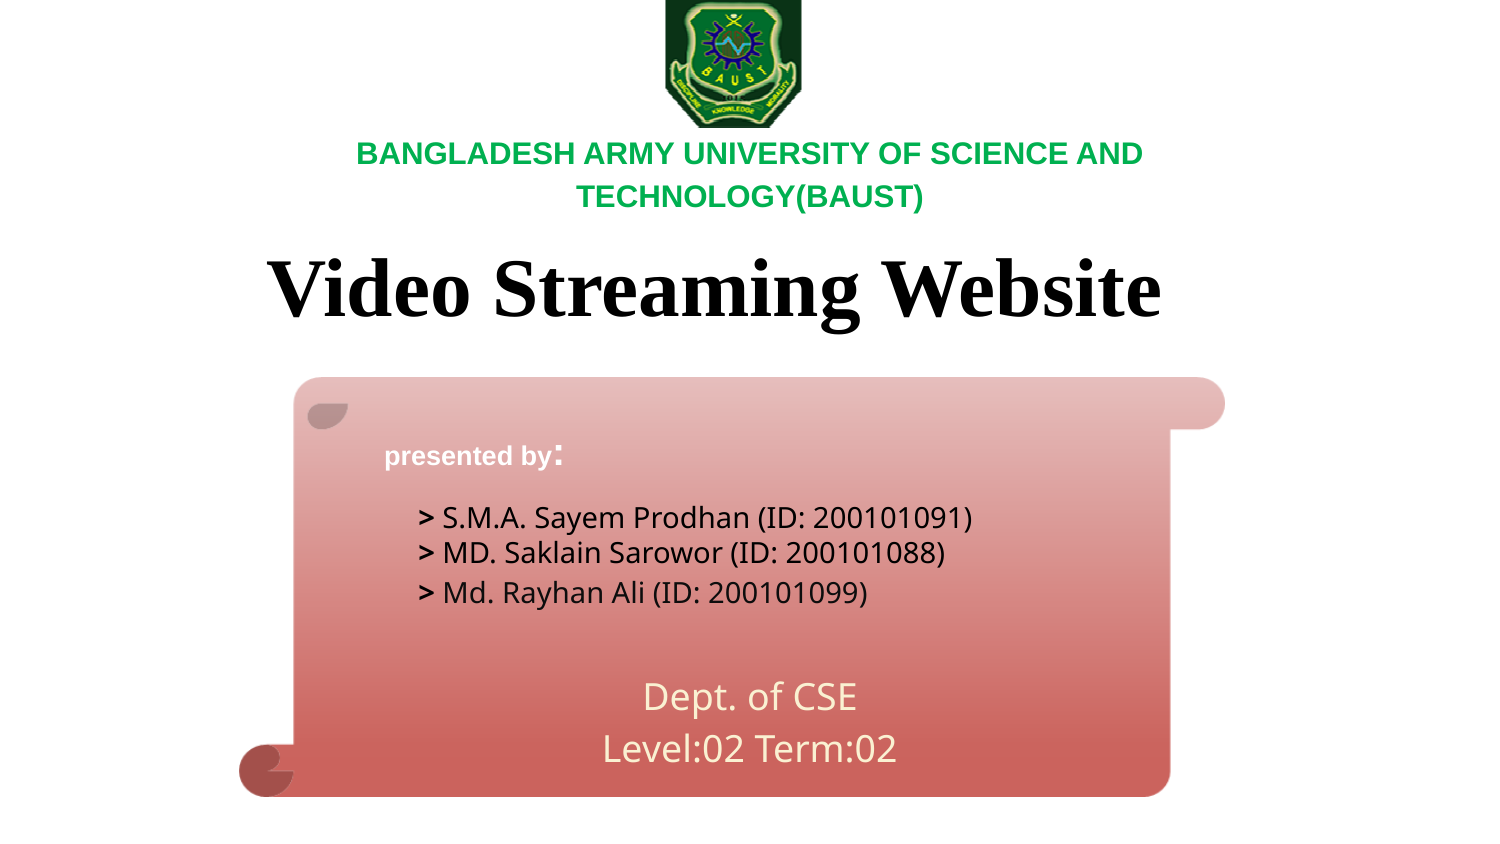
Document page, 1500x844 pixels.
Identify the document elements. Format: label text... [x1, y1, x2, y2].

text_box > S.M.A. Sayem Prodhan (ID: 200101091) > MD. Saklain Sarowor (ID: 200101088) > Md. Rayhan Ali (ID: 200101099) [403, 478, 1061, 665]
text_box Video Streaming Website [251, 218, 1249, 349]
picture [659, 0, 805, 128]
text_box BANGLADESH ARMY UNIVERSITY OF SCIENCE AND TECHNOLOGY(BAUST) [294, 112, 1206, 231]
picture [239, 377, 1225, 797]
text_box Dept. of CSE Level:02 Term:02 [471, 651, 1029, 785]
text_box presented by: [369, 404, 649, 489]
